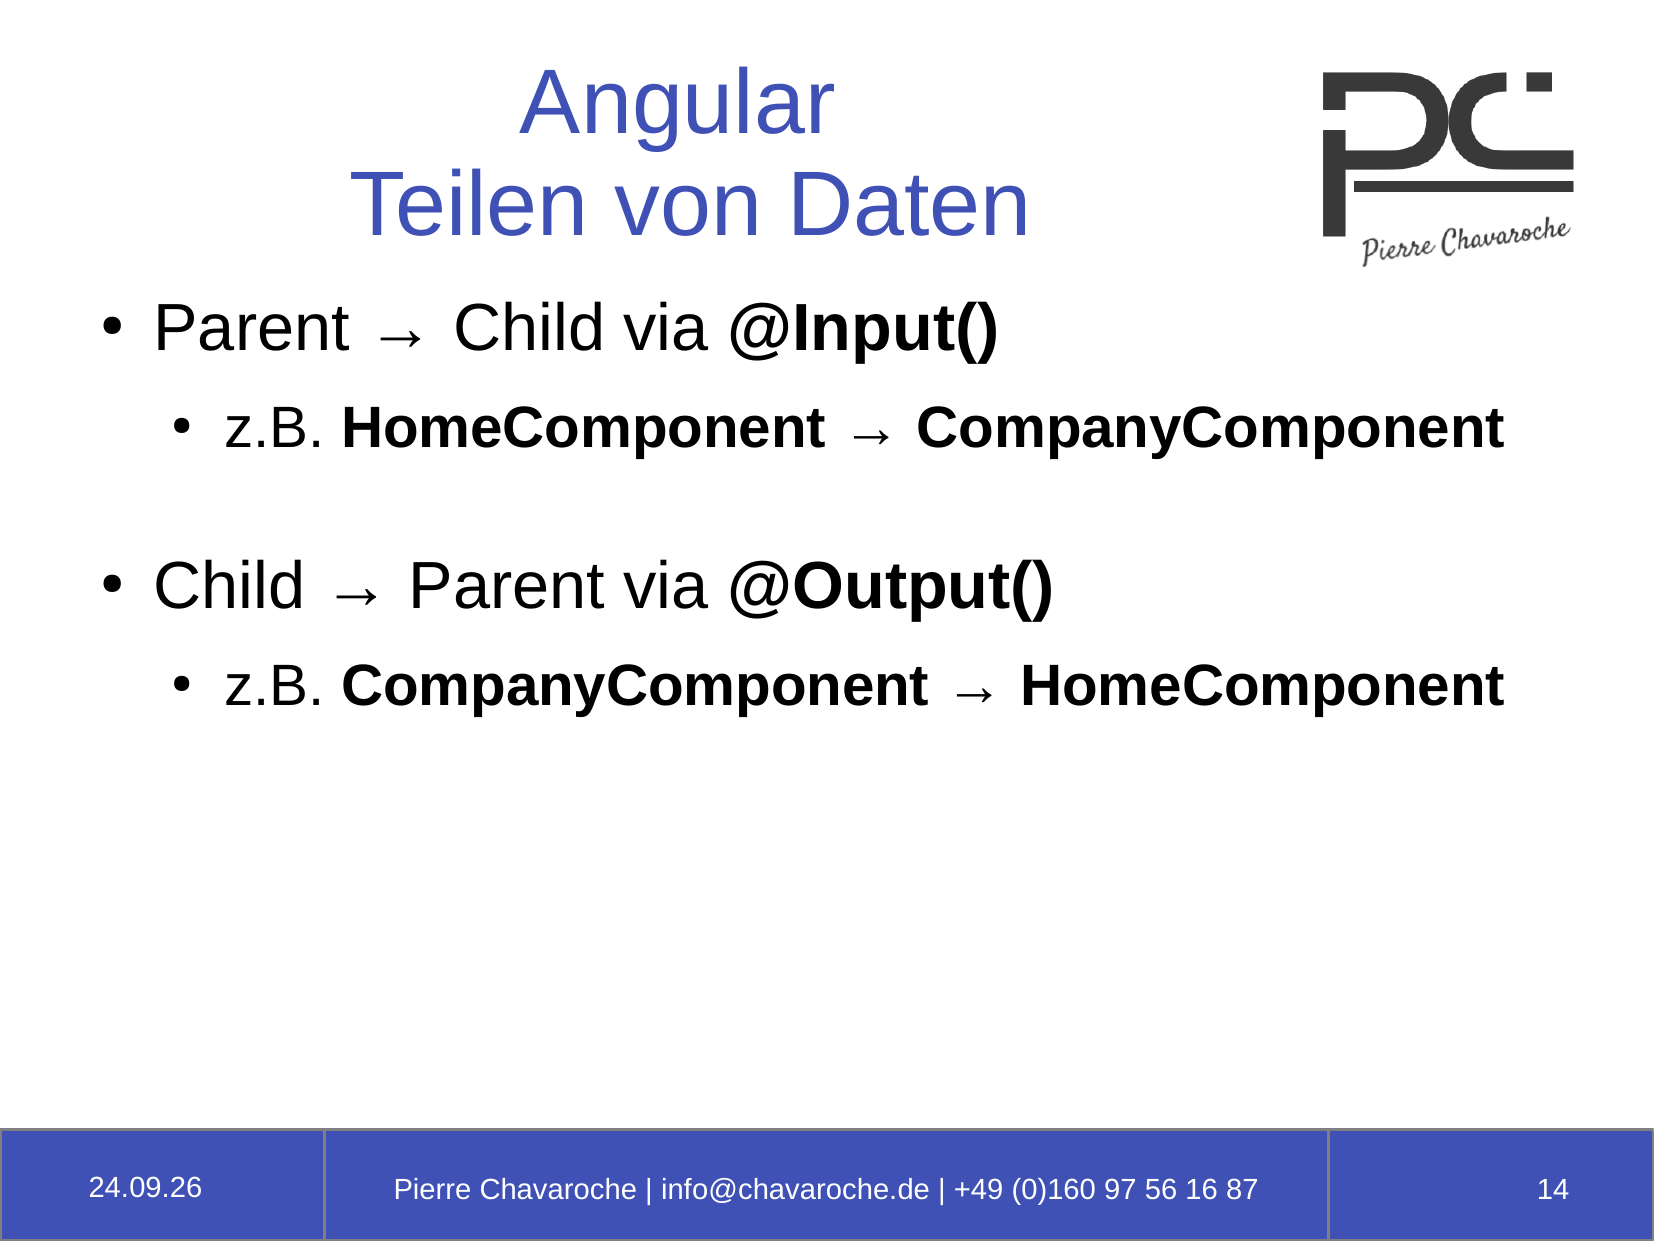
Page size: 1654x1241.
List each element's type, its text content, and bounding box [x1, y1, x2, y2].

title Angular Teilen von Daten [82, 49, 1300, 257]
list Parent → Child via @Input() z.B. HomeComponent → CompanyComponent Child → Parent via @Output() z.B. CompanyComponent → HomeComponent [82, 290, 1571, 1109]
picture [1307, 29, 1589, 311]
